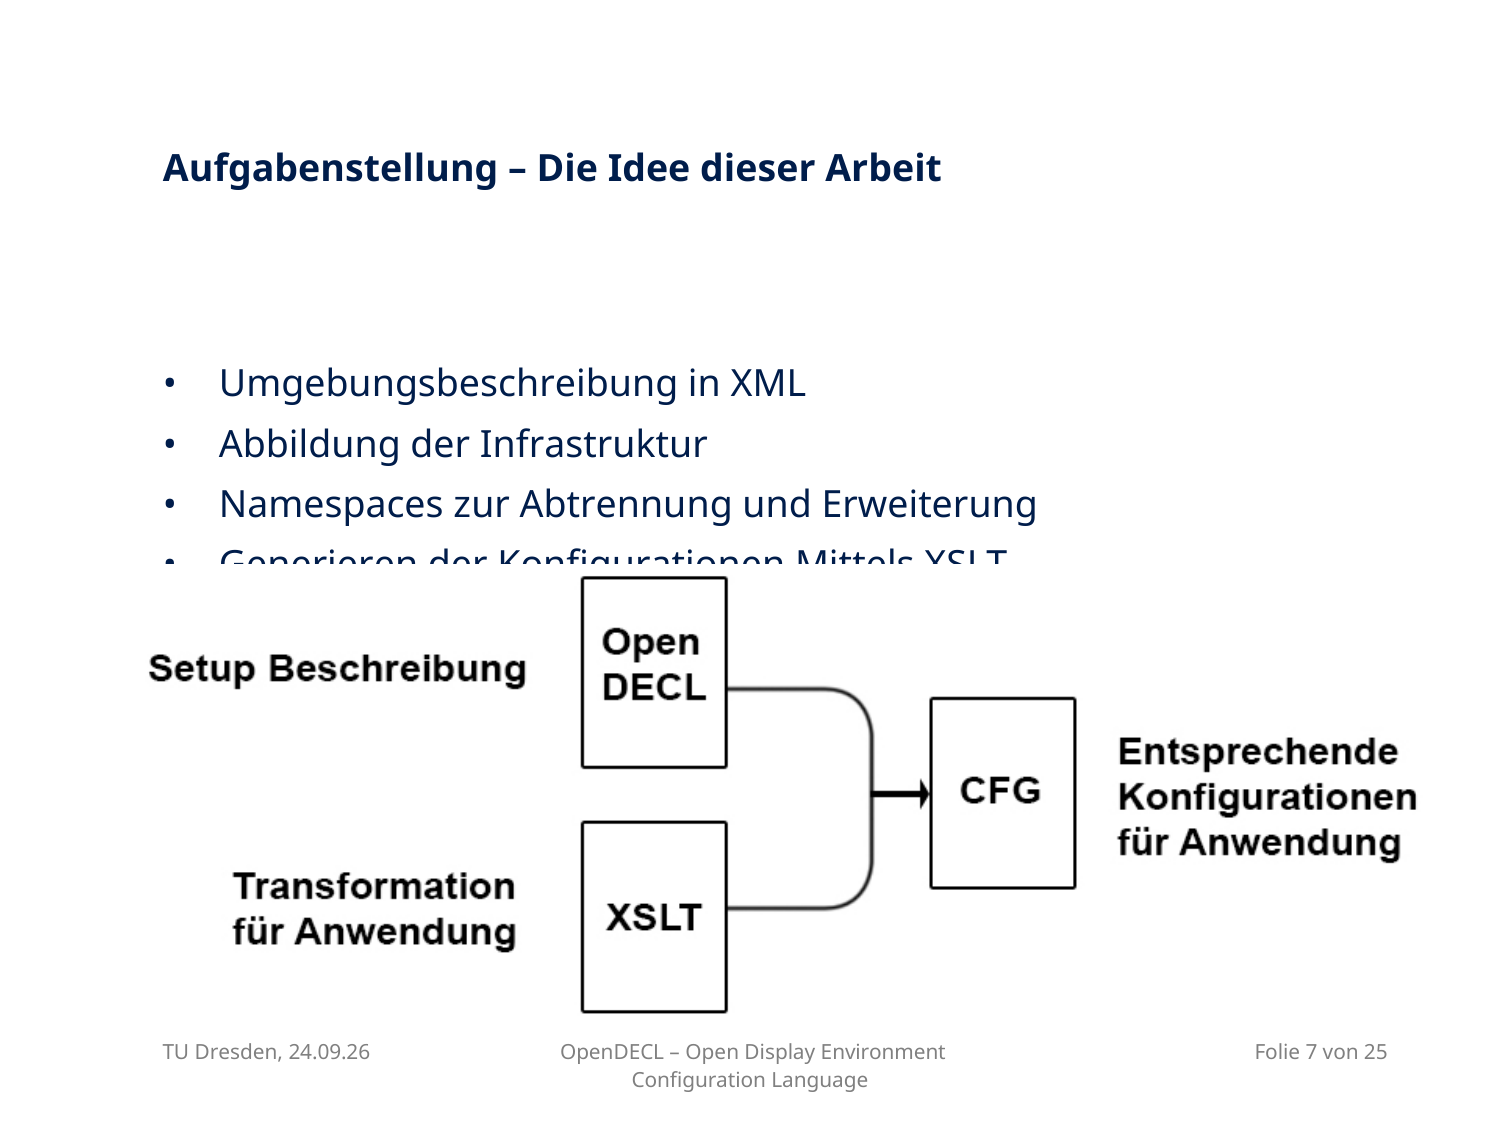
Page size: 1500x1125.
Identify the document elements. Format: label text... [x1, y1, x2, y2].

list Aufgabenstellung – Die Idee dieser Arbeit Umgebungsbeschreibung in XML Abbildung der Infrastruktur Namespaces zur Abtrennung und Erweiterung Generieren der Konfigurationen Mittels XSLT [162, 133, 1418, 564]
picture [59, 564, 1466, 1034]
